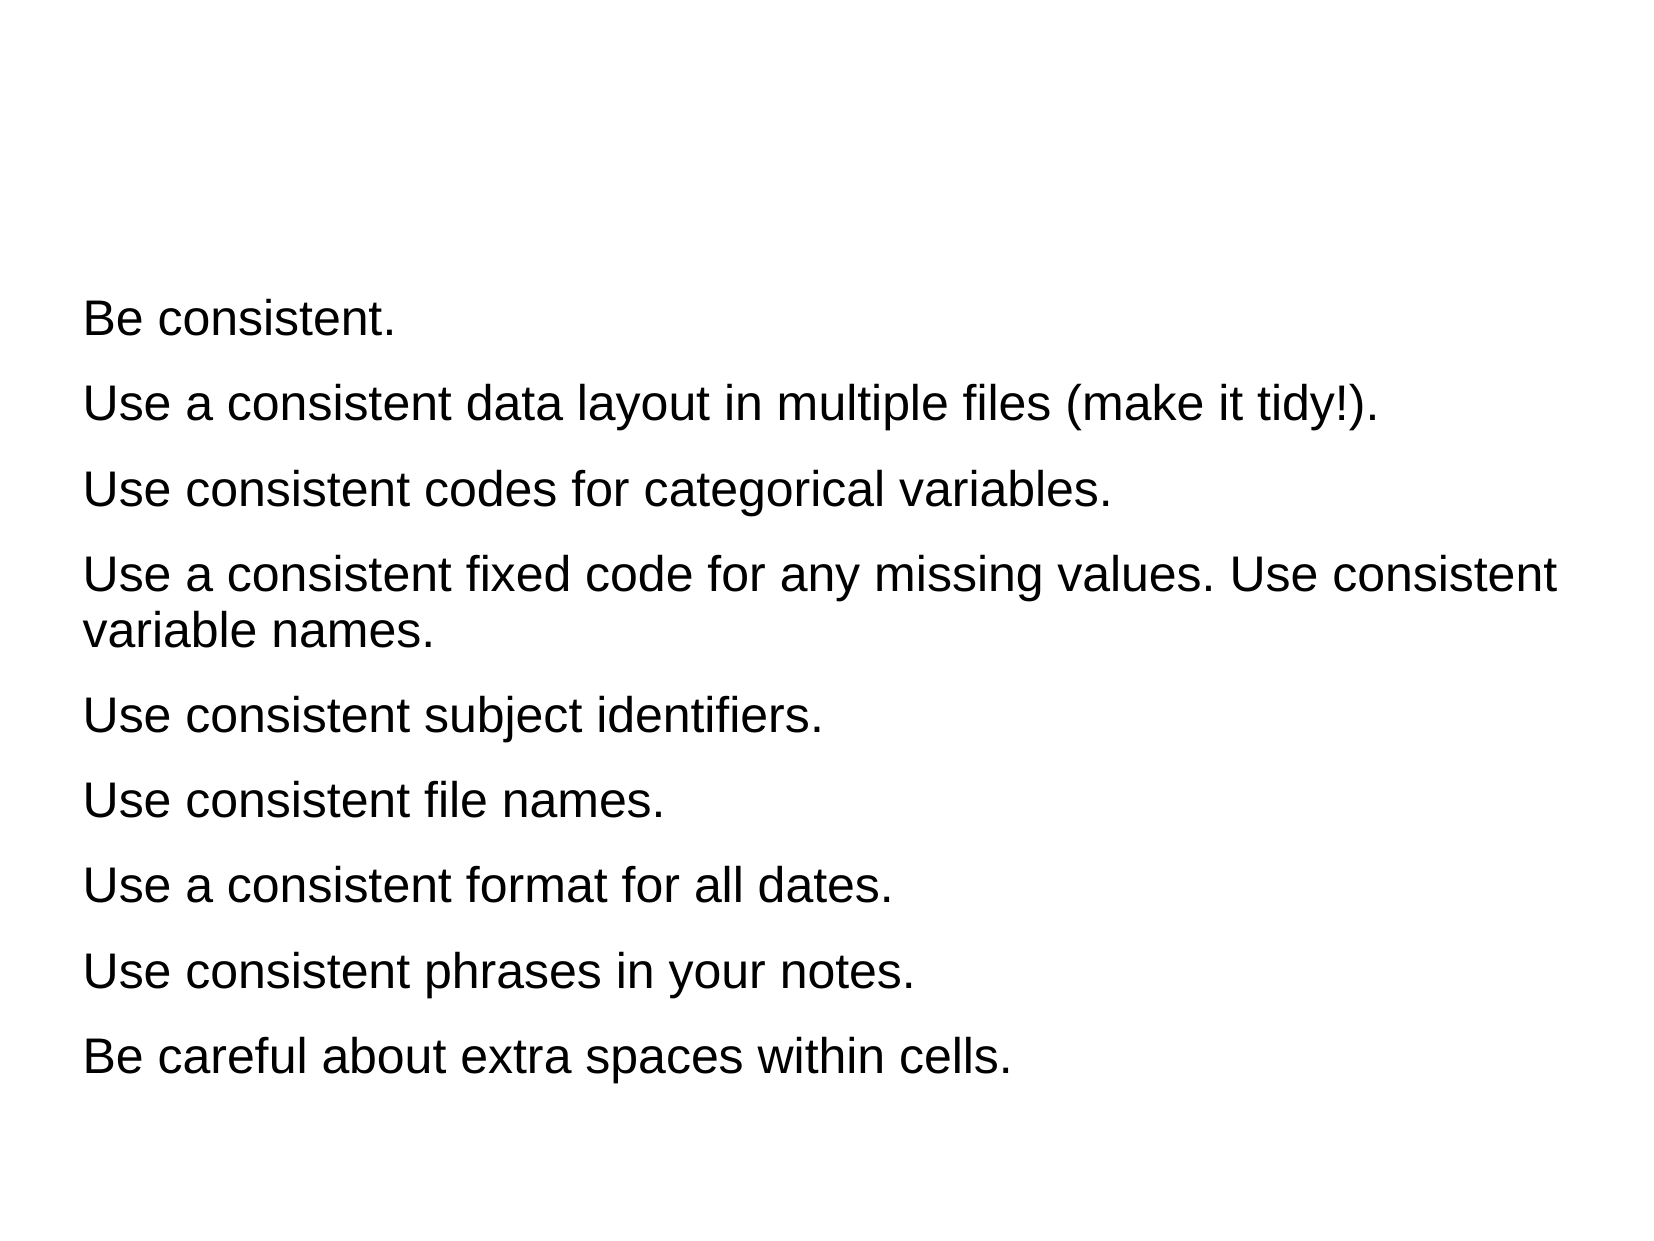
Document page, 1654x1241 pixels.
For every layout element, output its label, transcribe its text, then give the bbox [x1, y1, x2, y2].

list Be consistent. Use a consistent data layout in multiple files (make it tidy!). Use consistent codes for categorical variables. Use a consistent fixed code for any missing values. Use consistent variable names. Use consistent subject identifiers. Use consistent file names. Use a consistent format for all dates. Use consistent phrases in your notes. Be careful about extra spaces within cells. [82, 290, 1571, 1109]
